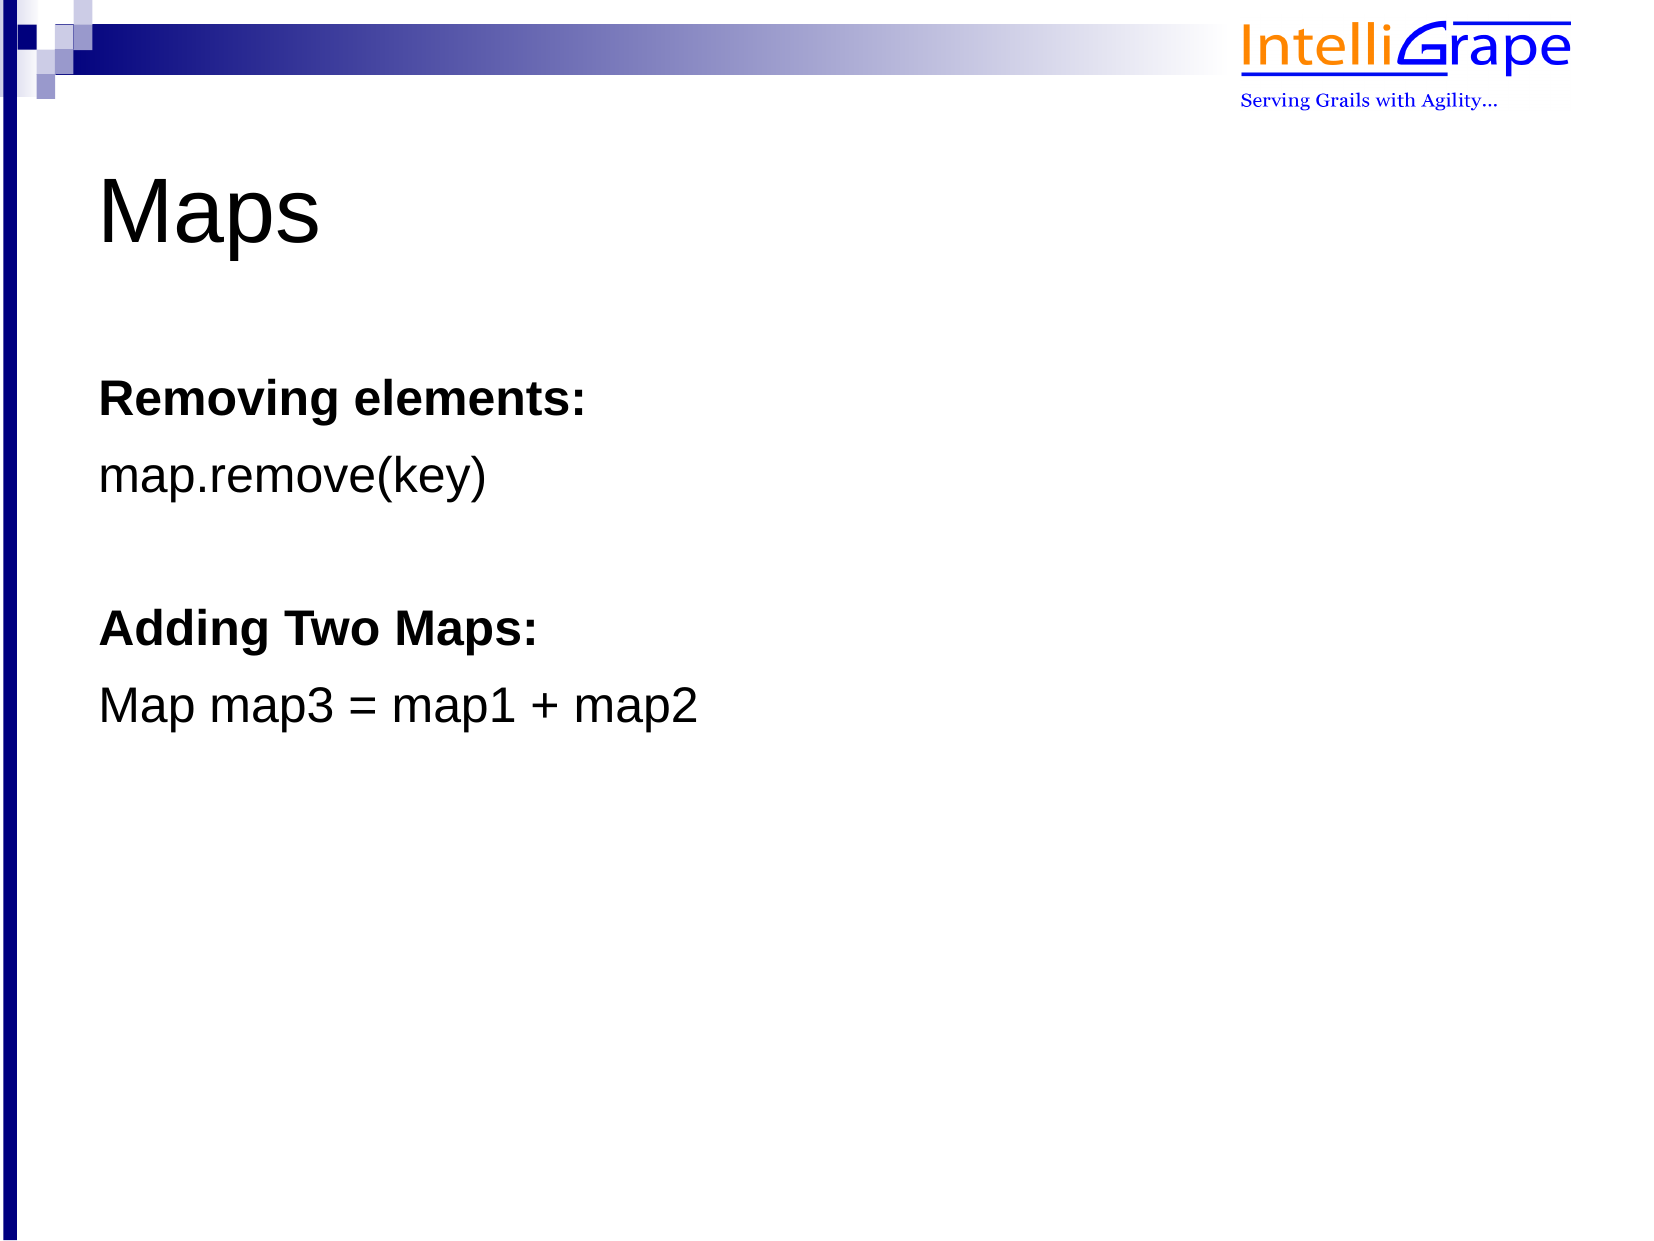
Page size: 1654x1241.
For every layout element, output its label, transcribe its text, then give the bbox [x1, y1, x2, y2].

title Maps [82, 82, 1569, 330]
picture [1240, 14, 1571, 111]
list Removing elements: map.remove(key) Adding Two Maps: Map map3 = map1 + map2 [82, 358, 1569, 1176]
